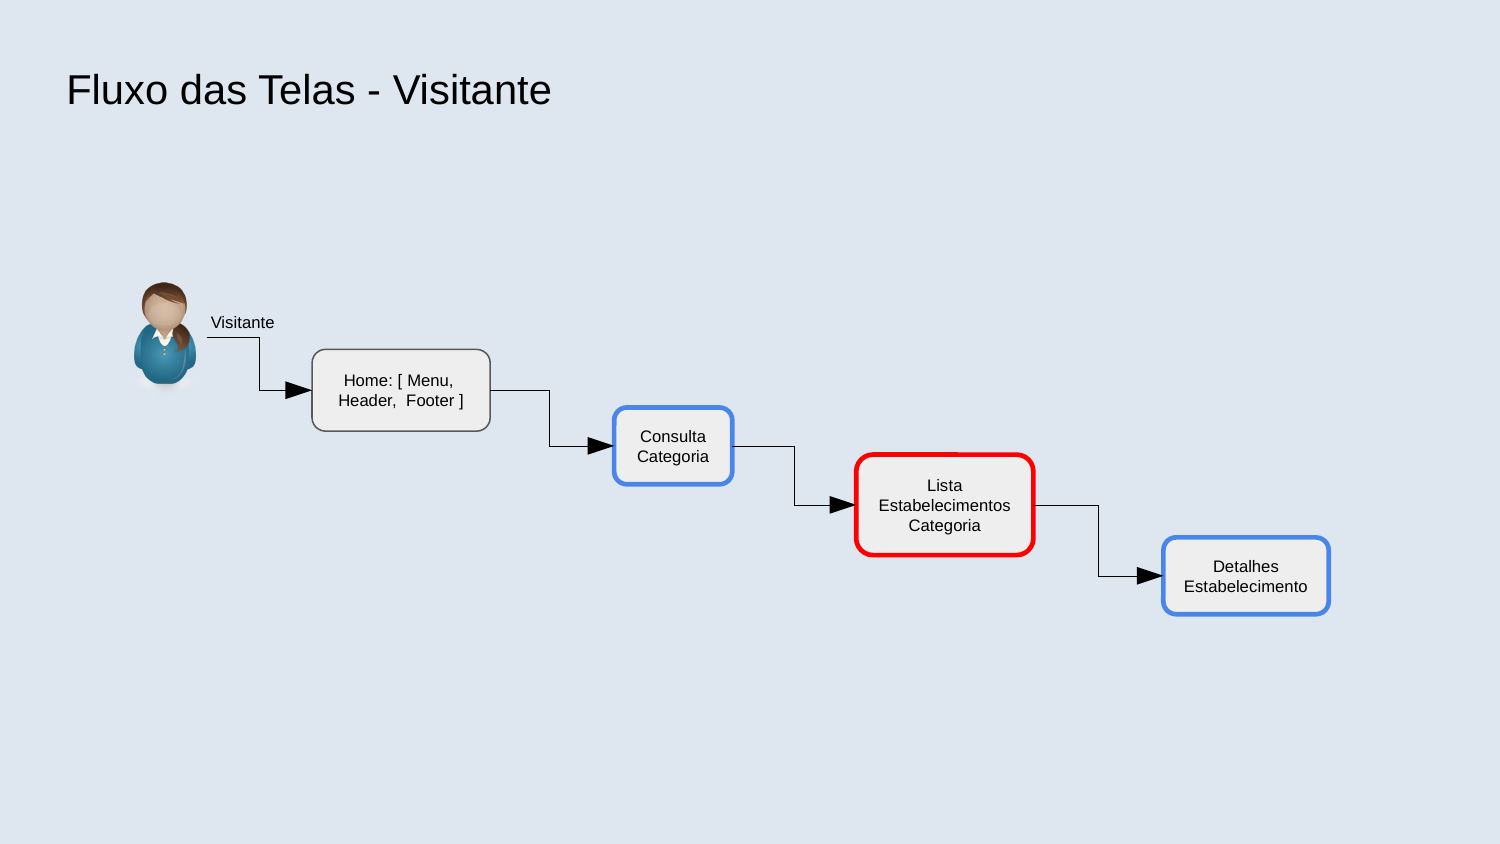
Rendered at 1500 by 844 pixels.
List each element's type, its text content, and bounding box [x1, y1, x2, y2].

text_box Consulta Categoria [614, 407, 733, 485]
text_box Visitante [196, 306, 296, 349]
text_box Lista Estabelecimentos Categoria [856, 454, 1034, 556]
text_box Detalhes Estabelecimento [1163, 537, 1329, 615]
title Fluxo das Telas - Visitante [51, 48, 1449, 142]
text_box Home: [ Menu, Header, Footer ] [311, 349, 491, 432]
picture [124, 277, 207, 397]
